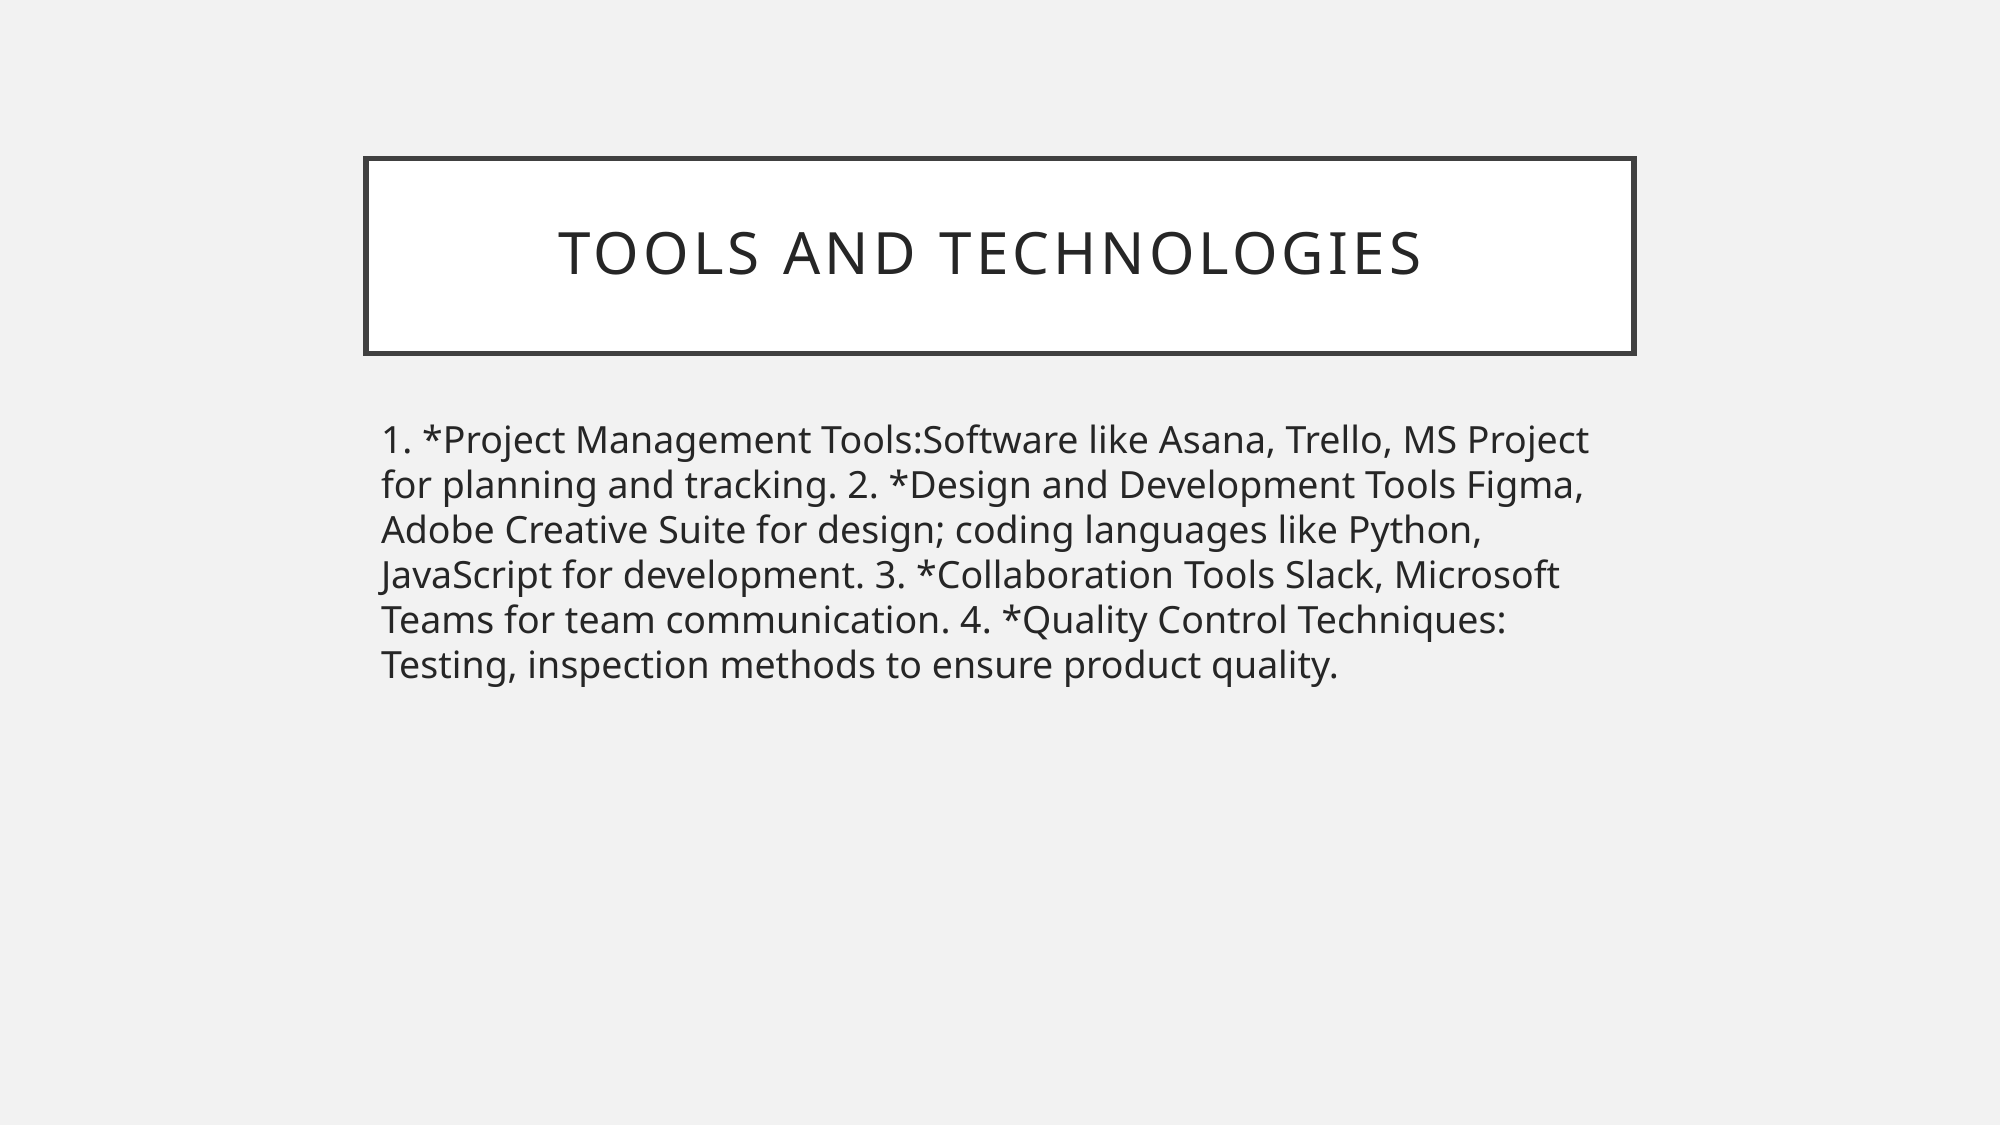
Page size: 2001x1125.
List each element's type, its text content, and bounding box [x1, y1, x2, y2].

title TOOLS AND TECHNOLOGIES [366, 158, 1634, 354]
list 1. *Project Management Tools:Software like Asana, Trello, MS Project for planning and tracking. 2. *Design and Development Tools Figma, Adobe Creative Suite for design; coding languages like Python, JavaScript for development. 3. *Collaboration Tools Slack, Microsoft Teams for team communication. 4. *Quality Control Techniques: Testing, inspection methods to ensure product quality. [366, 408, 1634, 918]
